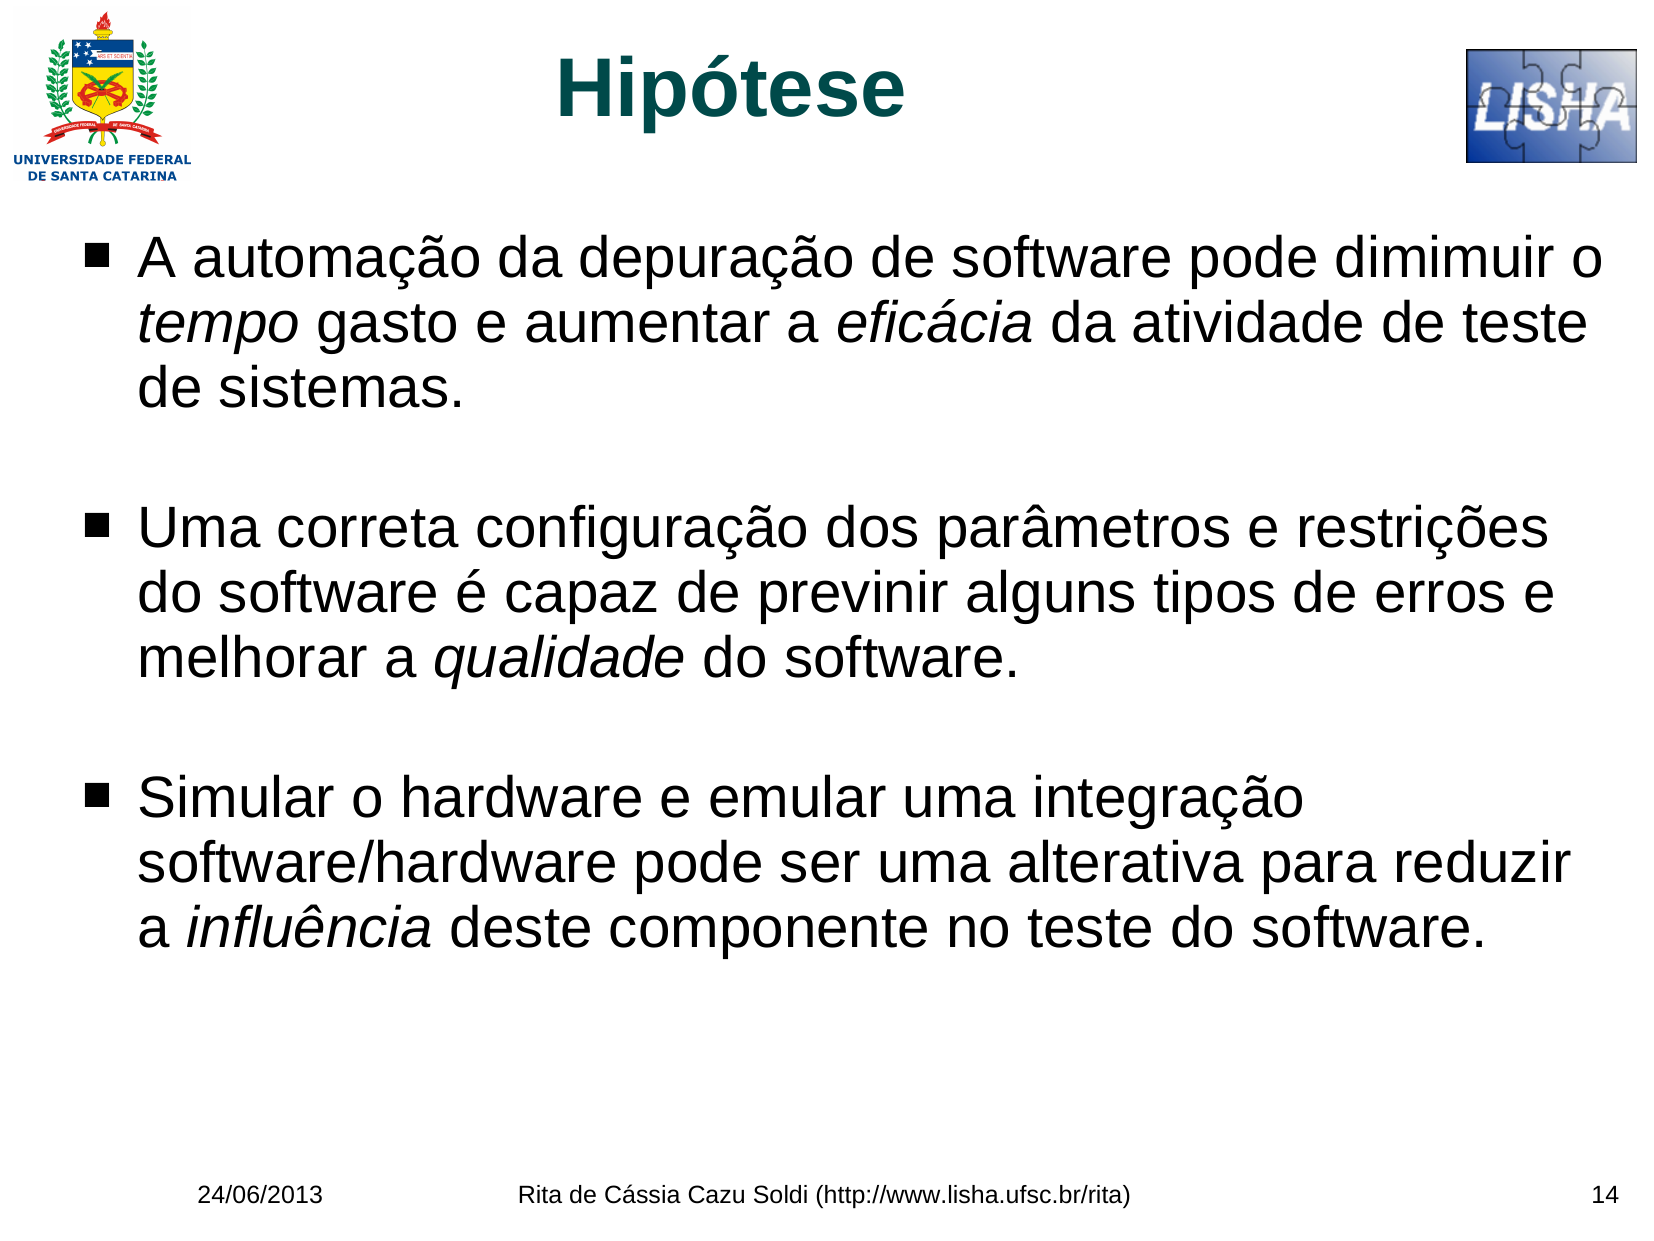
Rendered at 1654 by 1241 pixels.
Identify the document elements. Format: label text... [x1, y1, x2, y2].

picture [13, 6, 191, 181]
picture [1466, 49, 1637, 163]
list A automação da depuração de software pode dimimuir o tempo gasto e aumentar a eficácia da atividade de teste de sistemas. Uma correta configuração dos parâmetros e restrições do software é capaz de previnir alguns tipos de erros e melhorar a qualidade do software. Simular o hardware e emular uma integração software/hardware pode ser uma alterativa para reduzir a influência deste componente no teste do software. [37, 225, 1613, 1163]
title Hipótese [37, 37, 1426, 151]
